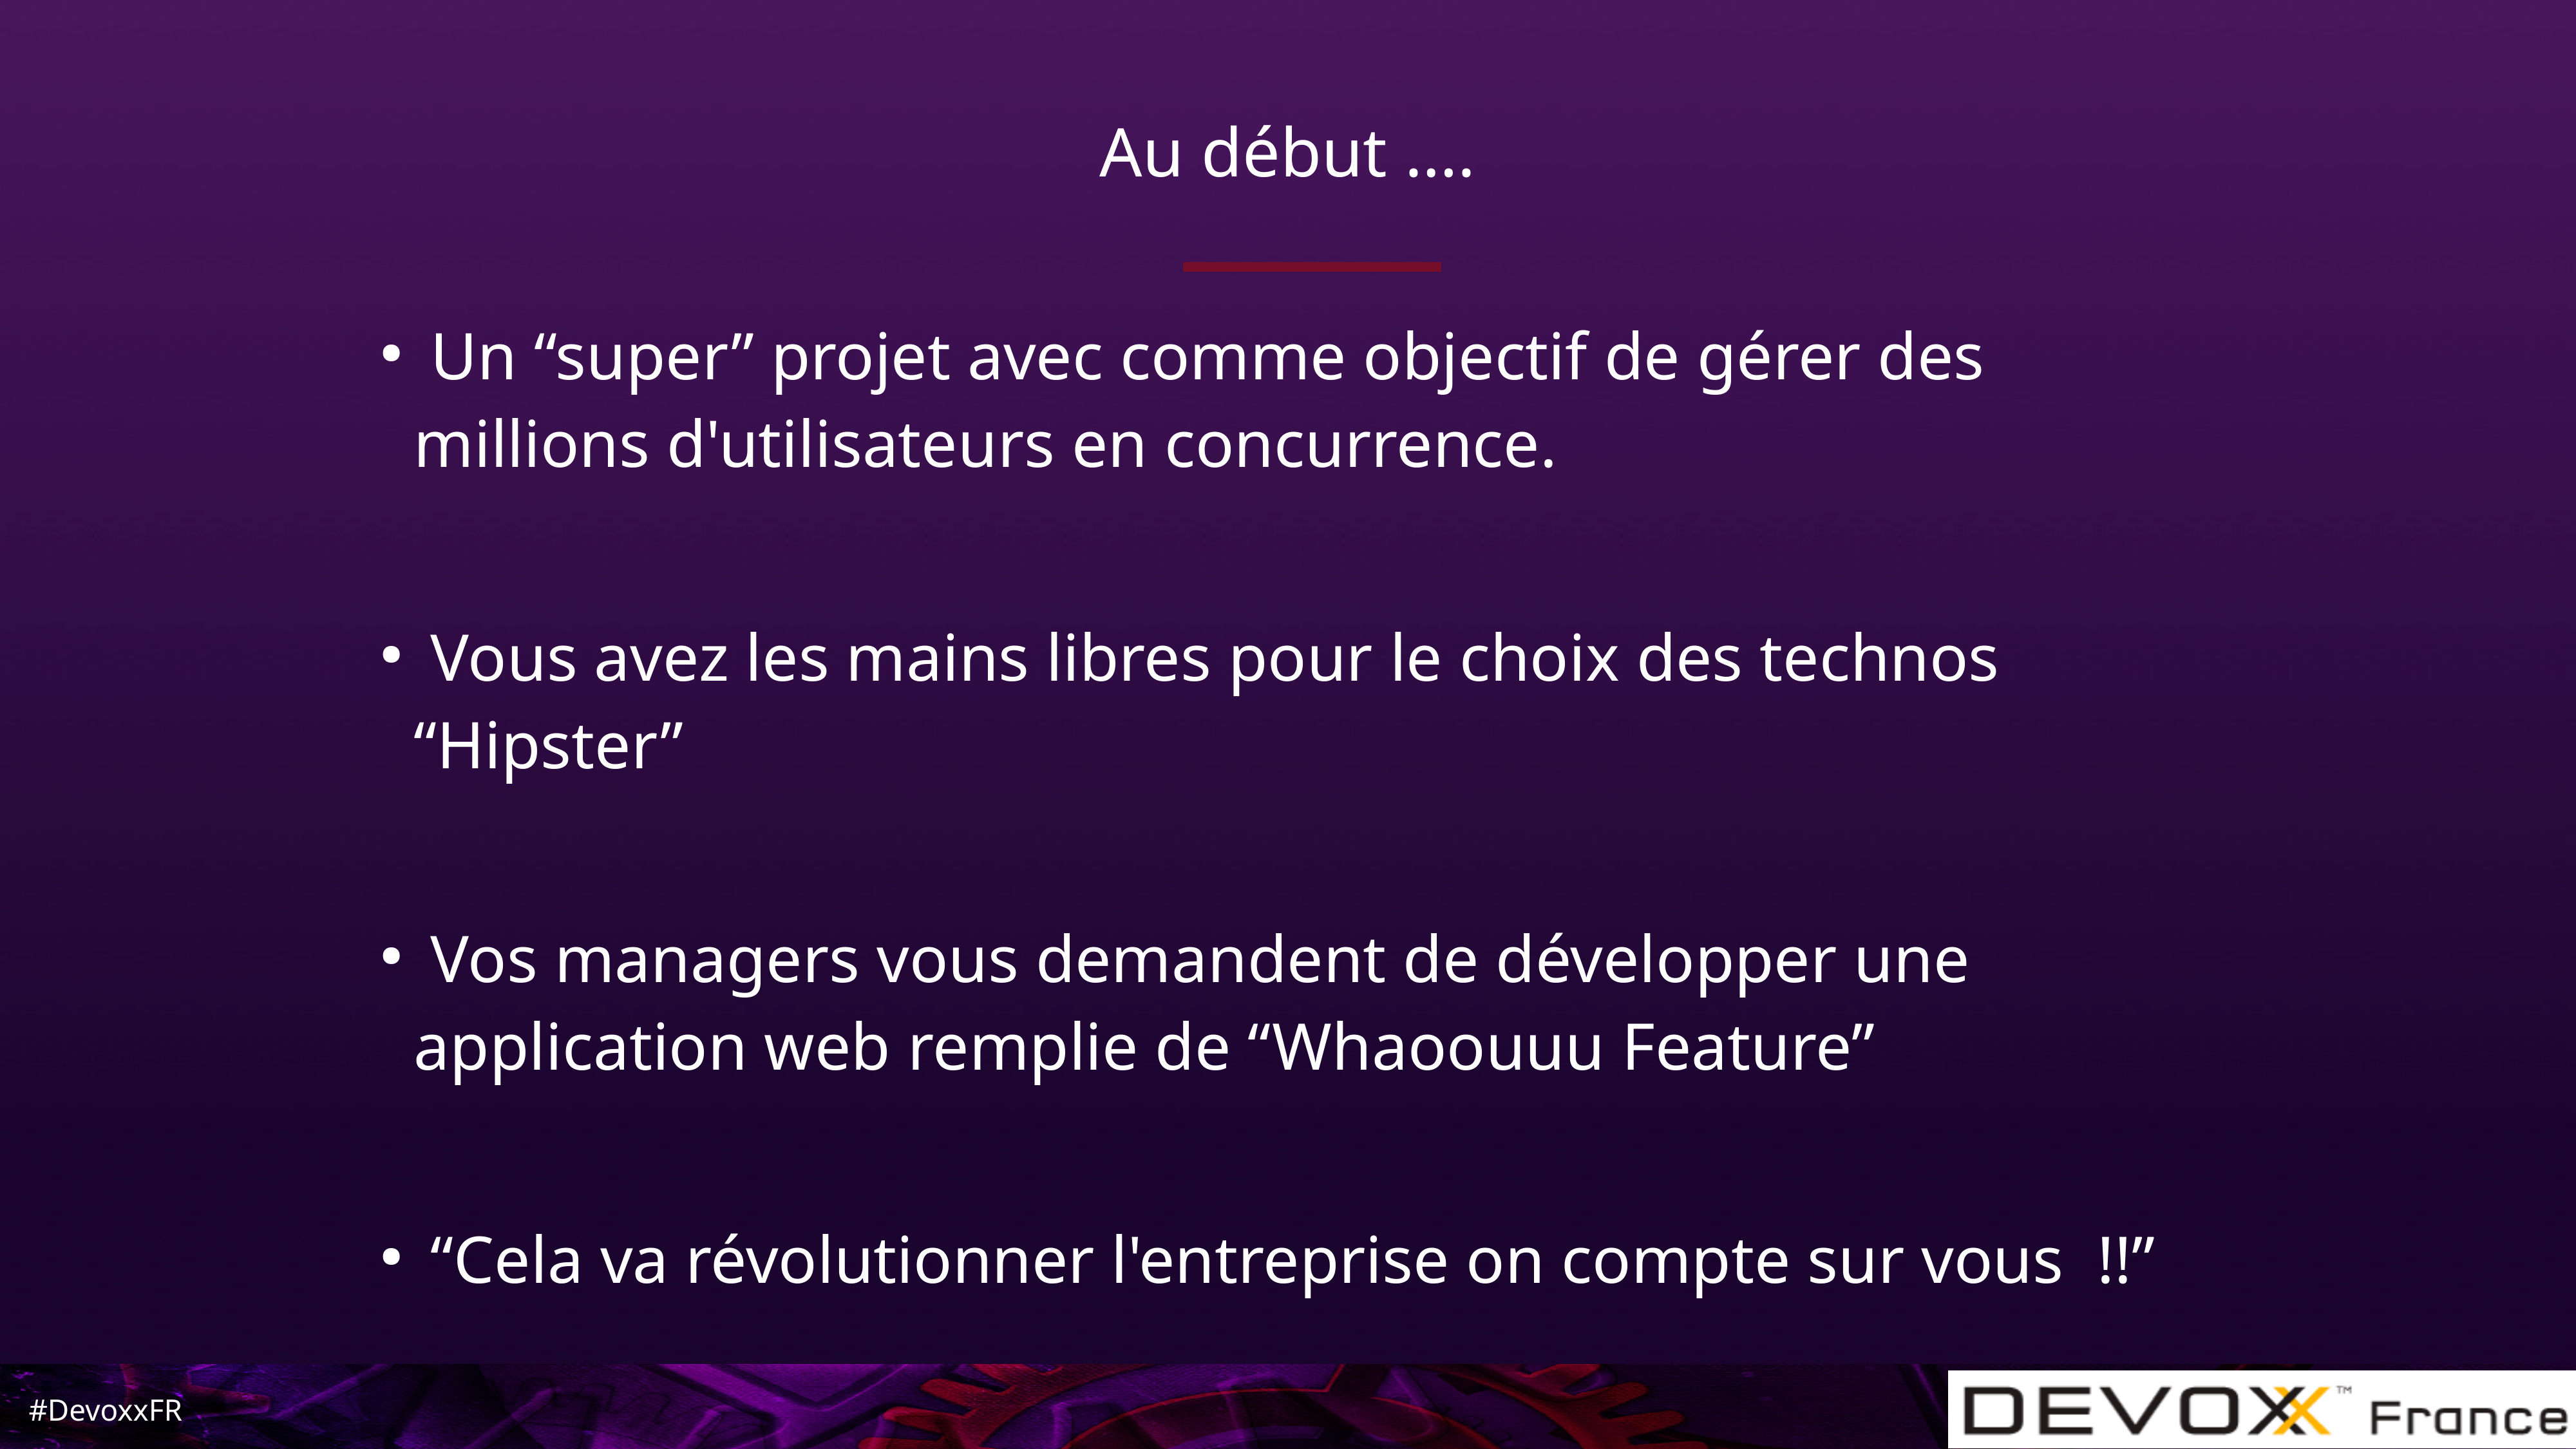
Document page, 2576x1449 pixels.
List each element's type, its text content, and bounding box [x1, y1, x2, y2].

picture [0, 0, 2576, 1449]
list Un “super” projet avec comme objectif de gérer des millions d'utilisateurs en concurrence. Vous avez les mains libres pour le choix des technos “Hipster” Vos managers vous demandent de développer une application web remplie de “Whaoouuu Feature” “Cela va révolutionner l'entreprise on compte sur vous !!” [368, 310, 2208, 1326]
title Au début …. [510, 14, 2065, 287]
